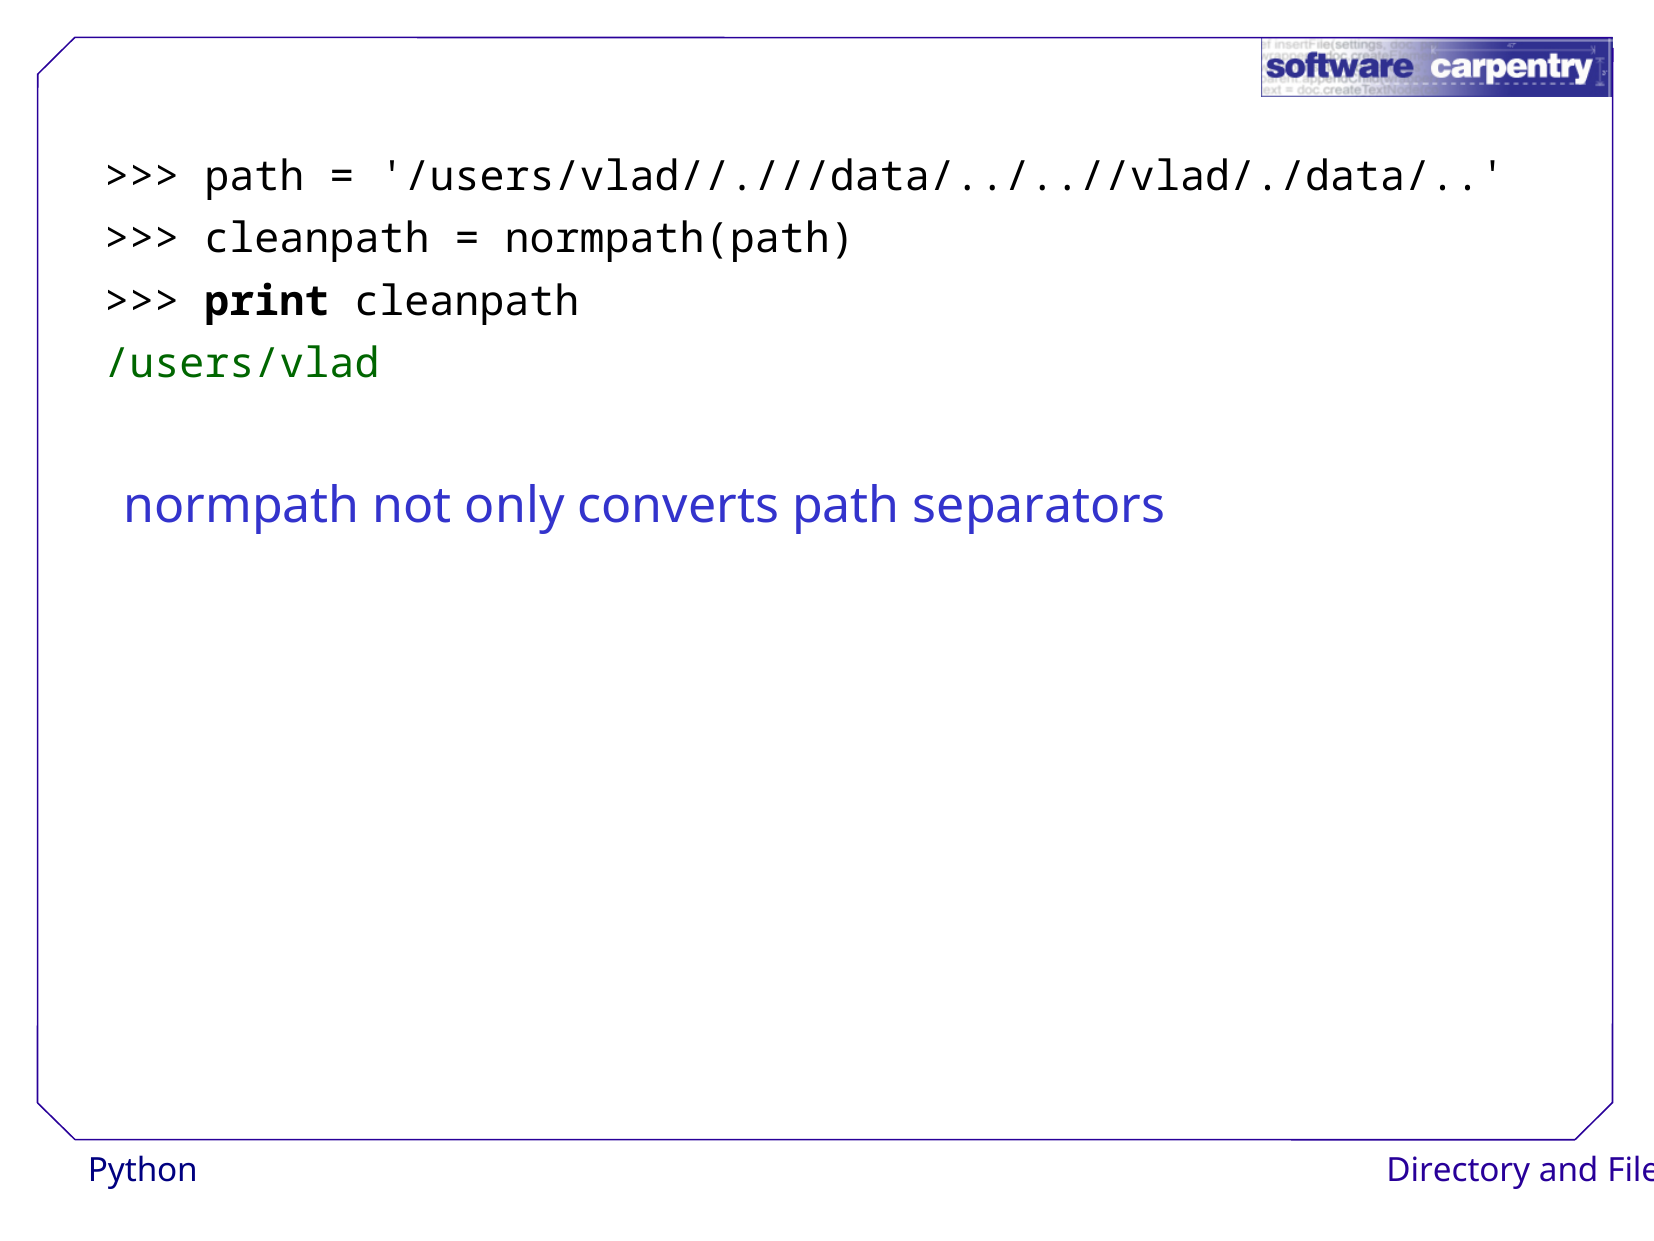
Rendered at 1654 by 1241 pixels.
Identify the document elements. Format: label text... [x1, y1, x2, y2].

picture [1261, 39, 1613, 97]
text_box normpath not only converts path separators [108, 449, 827, 545]
text_box >>> path = '/users/vlad//.///data/../..//vlad/./data/..' >>> cleanpath = normpath(path) >>> print cleanpath /users/vlad [89, 128, 1512, 1037]
